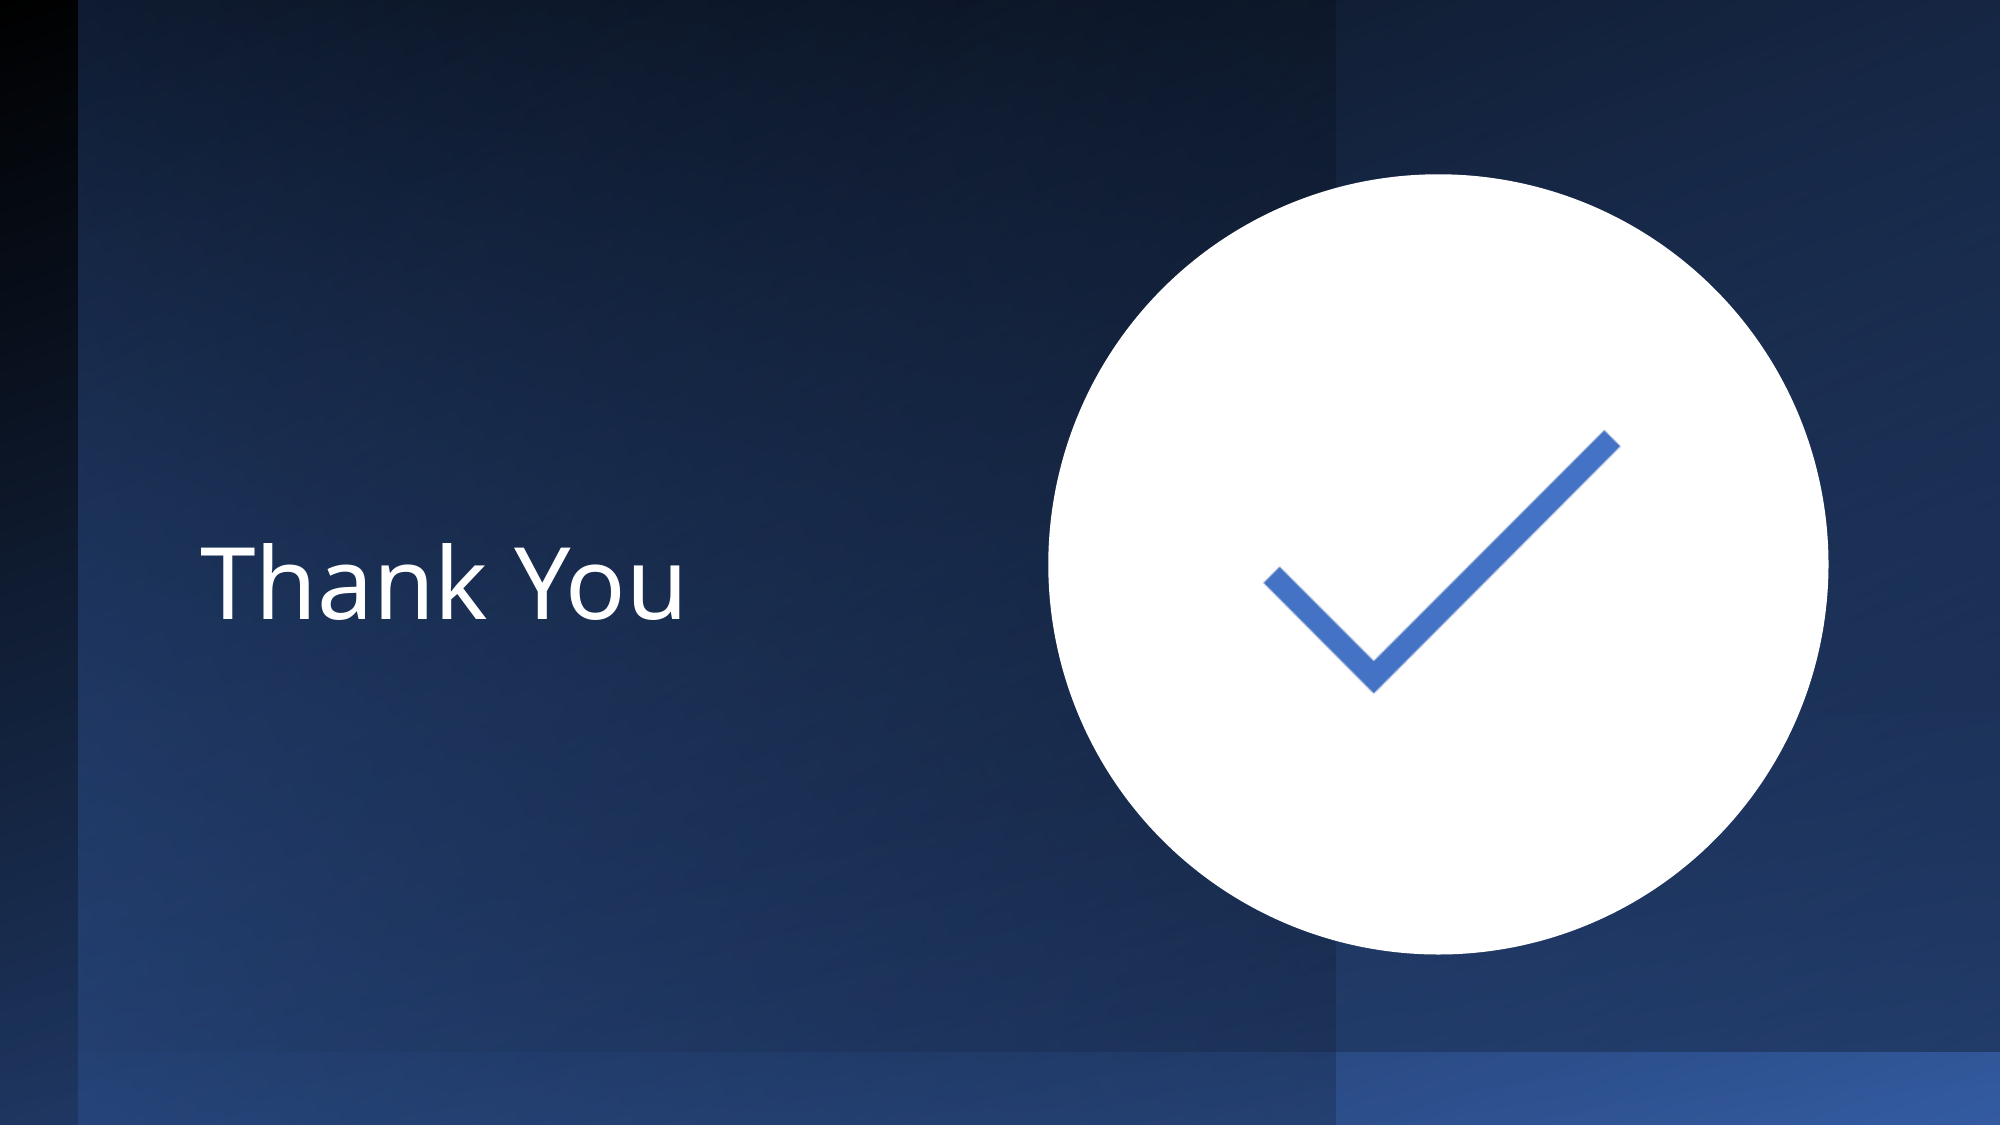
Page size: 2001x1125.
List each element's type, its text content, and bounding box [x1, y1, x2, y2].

picture [1224, 345, 1660, 782]
text_box [0, 0, 2000, 1125]
title Thank You [184, 140, 964, 649]
